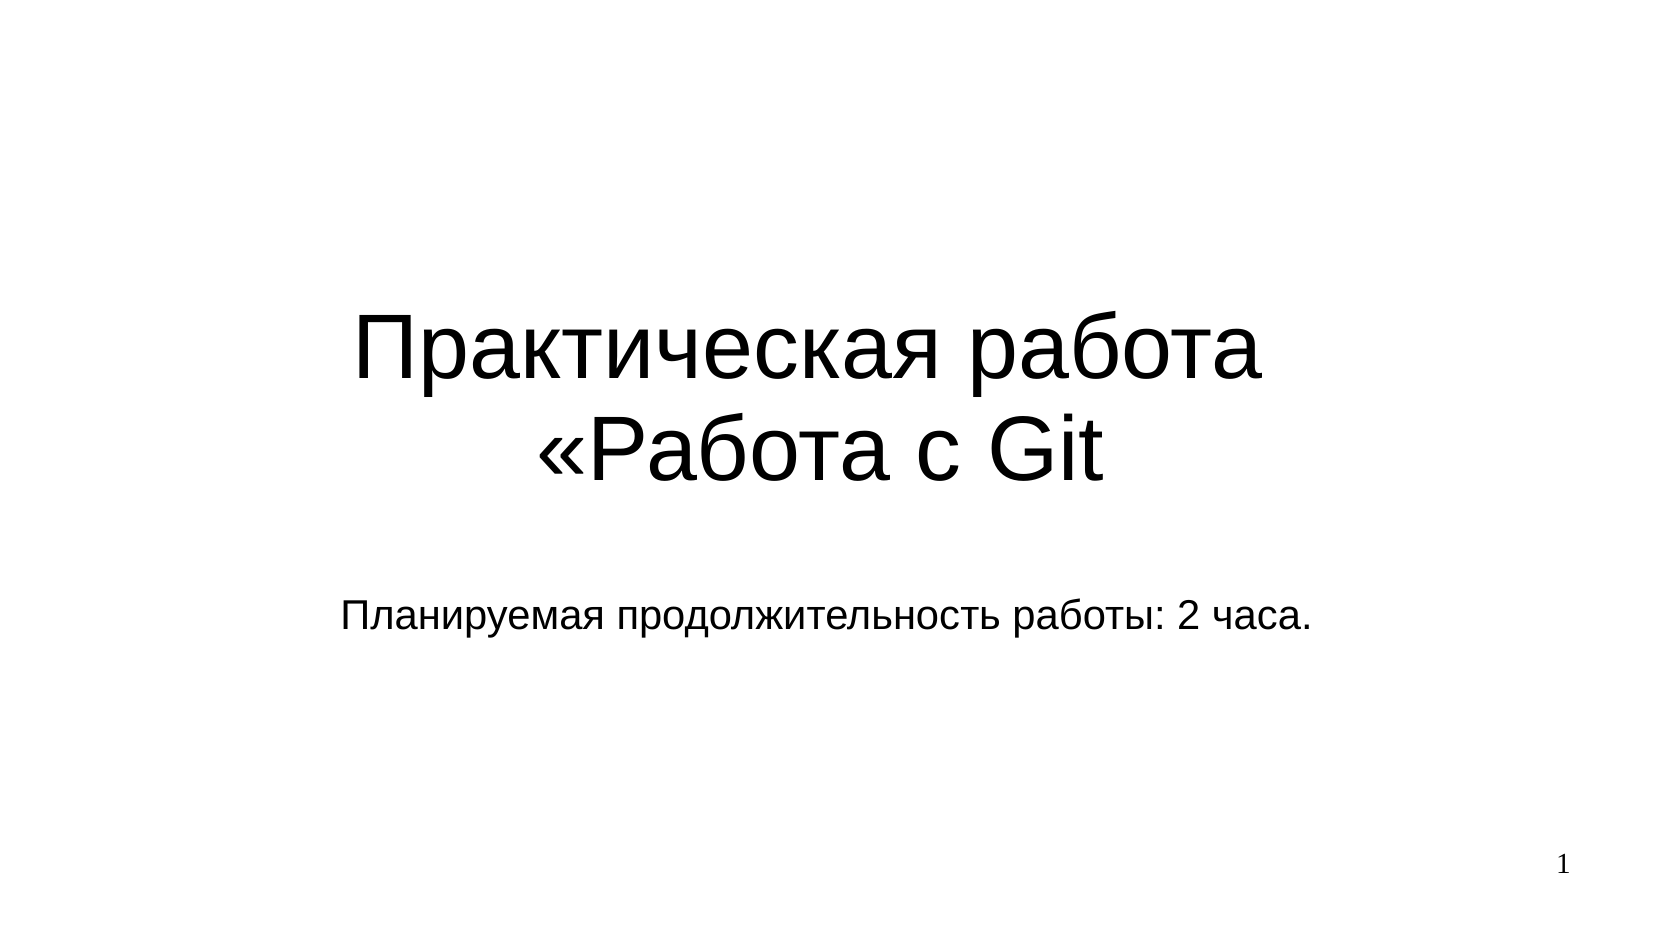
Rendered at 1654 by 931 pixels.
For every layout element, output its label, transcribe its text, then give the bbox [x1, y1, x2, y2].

subtitle Планируемая продолжительность работы: 2 часа. [82, 472, 1571, 758]
title Практическая работа «Работа с Git [76, 295, 1565, 501]
